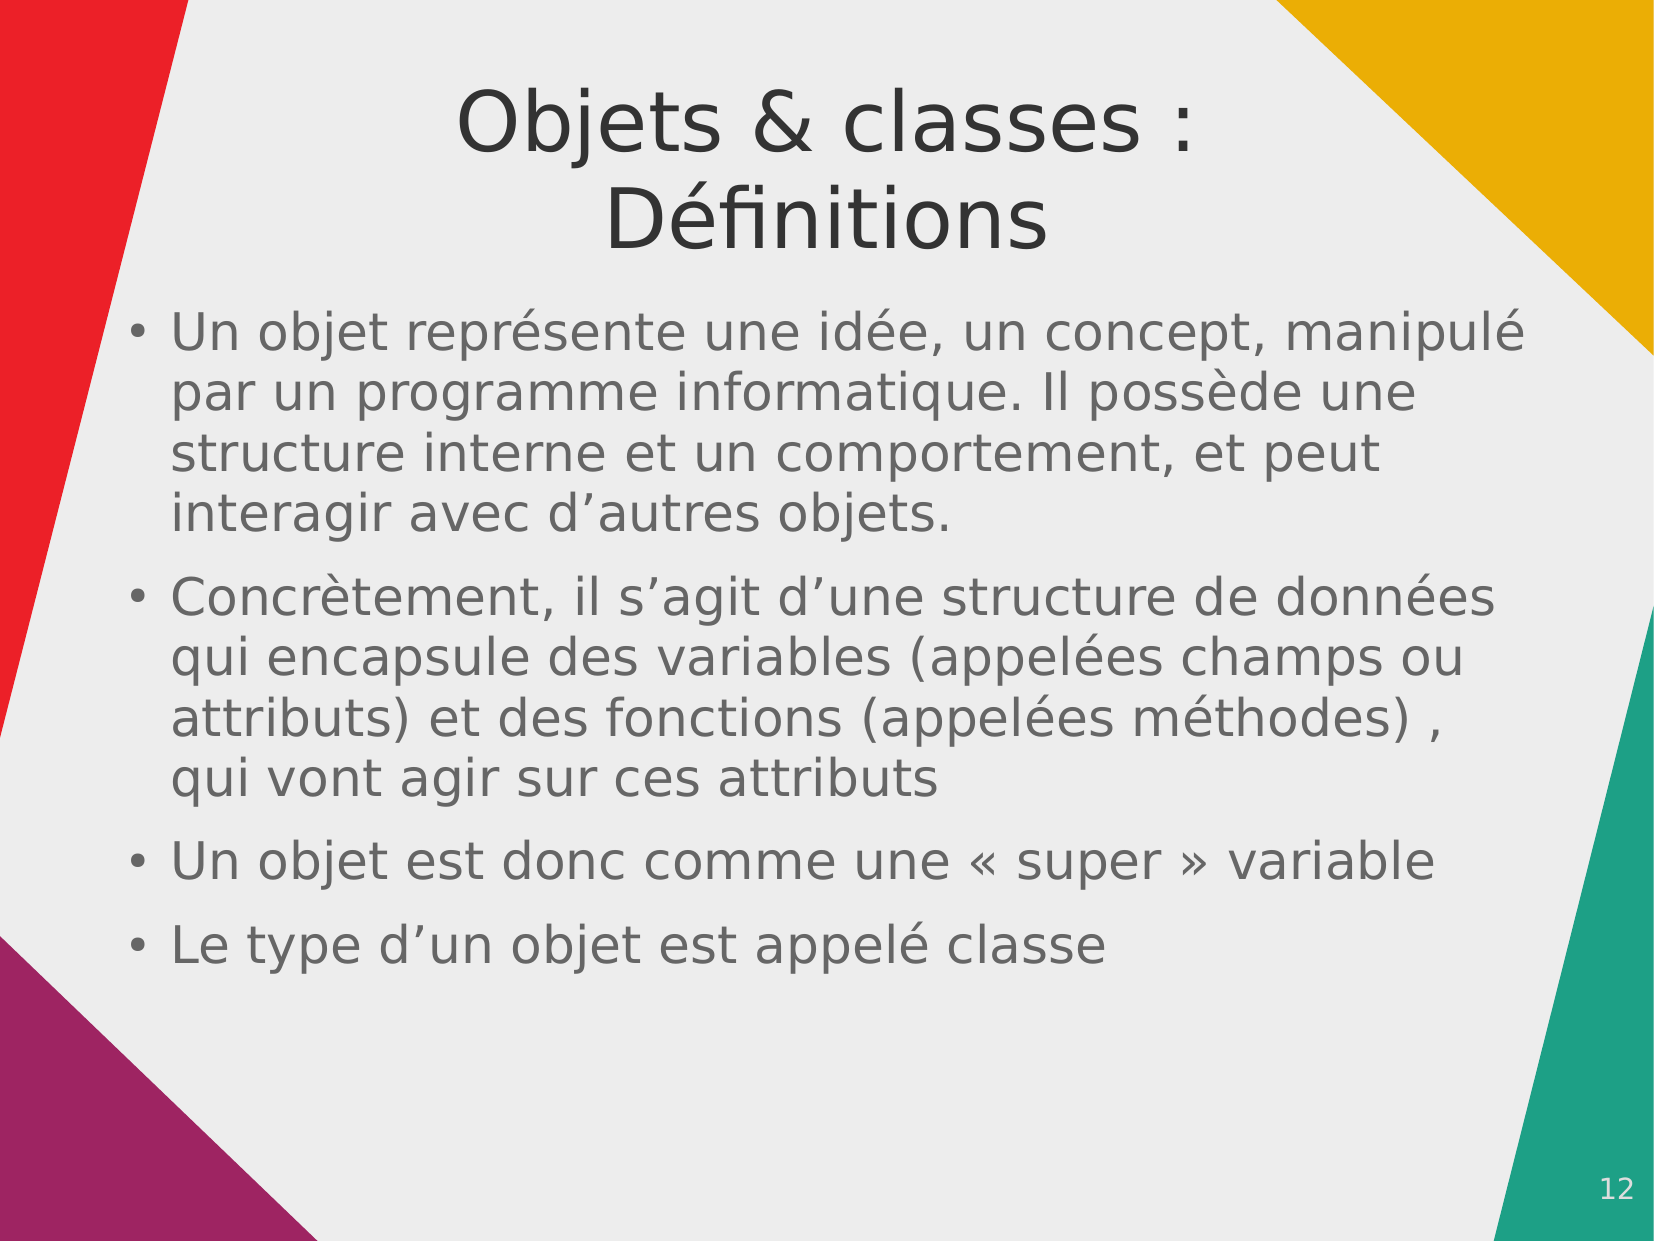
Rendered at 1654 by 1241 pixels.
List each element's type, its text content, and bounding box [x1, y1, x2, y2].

list Un objet représente une idée, un concept, manipulé par un programme informatique. Il possède une structure interne et un comportement, et peut interagir avec d’autres objets. Concrètement, il s’agit d’une structure de données qui encapsule des variables (appelées champs ou attributs) et des fonctions (appelées méthodes) , qui vont agir sur ces attributs Un objet est donc comme une « super » variable Le type d’un objet est appelé classe [114, 302, 1539, 1033]
title Objets & classes : Définitions [114, 73, 1539, 271]
